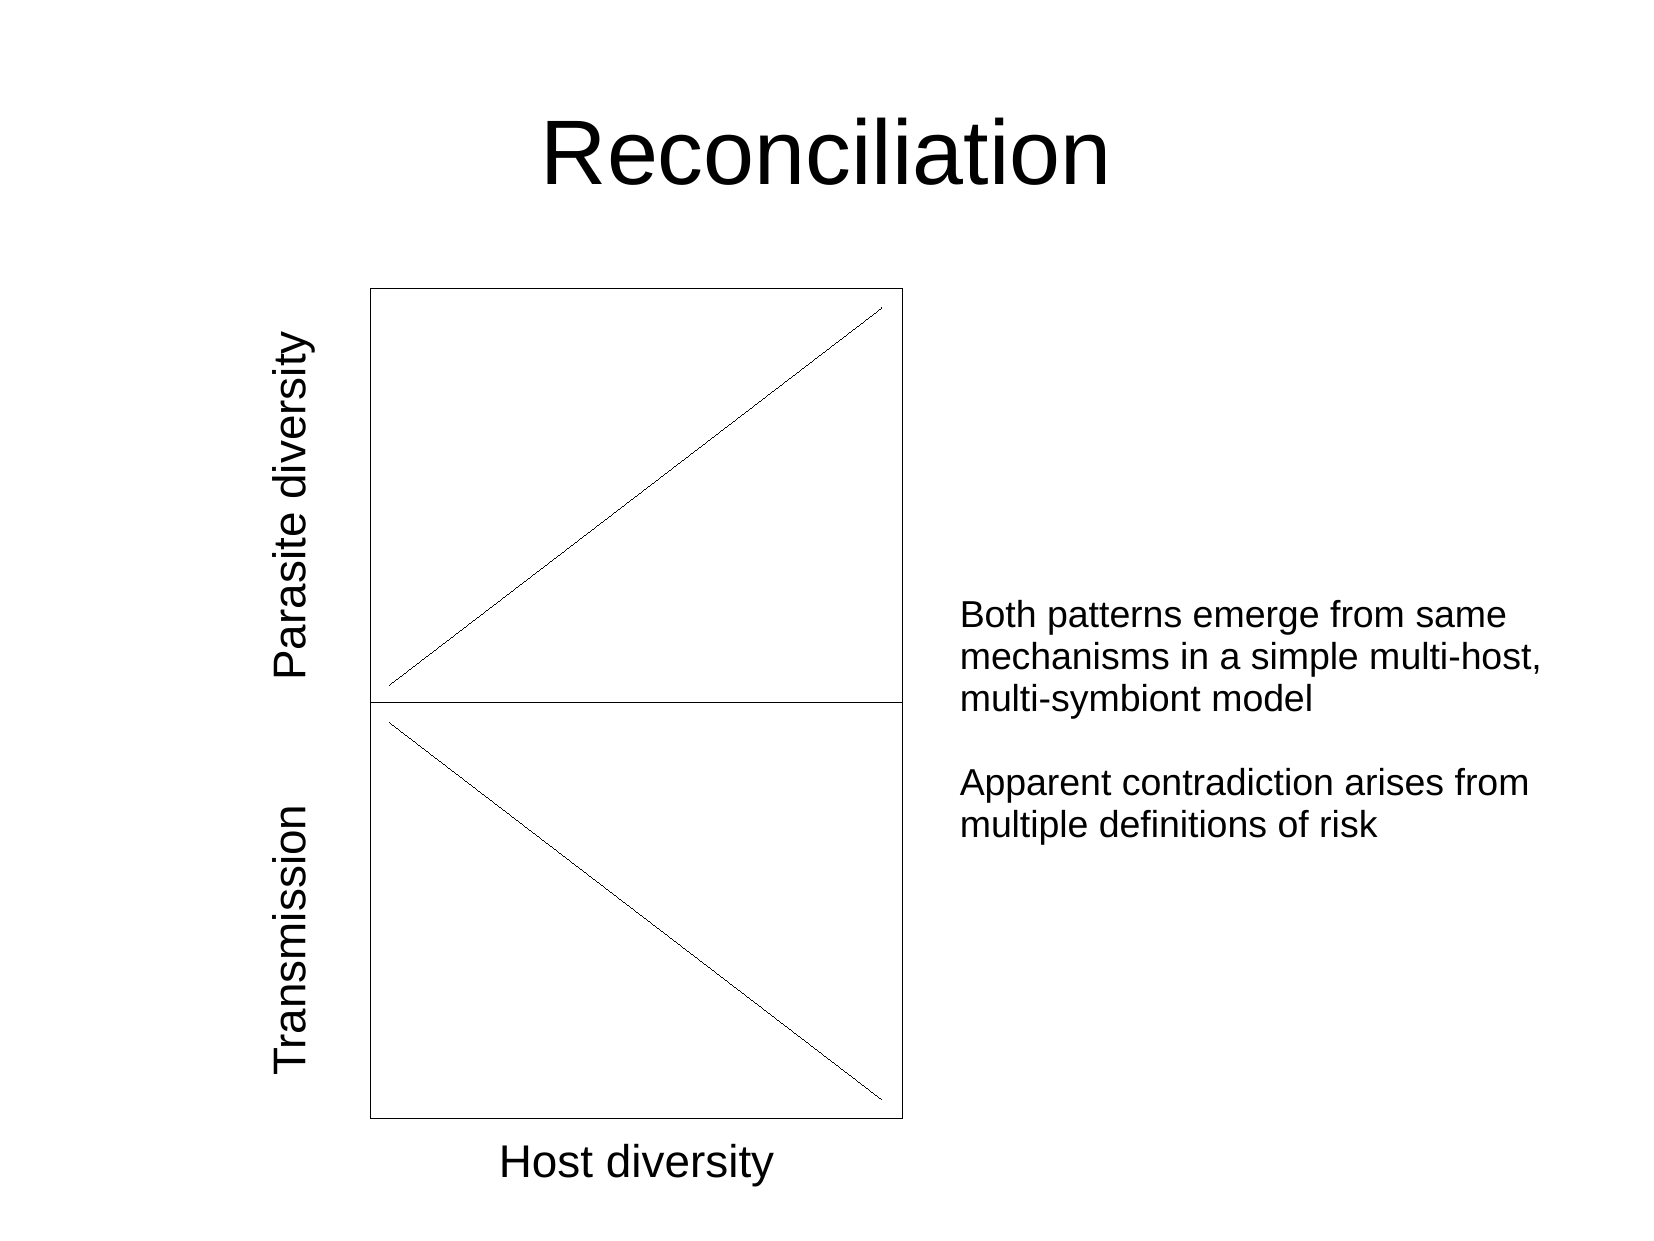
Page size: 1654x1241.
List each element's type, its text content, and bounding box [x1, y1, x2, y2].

text_box Host diversity [370, 1128, 903, 1210]
text_box Transmission [256, 738, 337, 1142]
text_box Parasite diversity [256, 240, 337, 738]
text_box Both patterns emerge from same mechanisms in a simple multi-host, multi-symbiont model Apparent contradiction arises from multiple definitions of risk [945, 586, 1606, 925]
text_box [370, 288, 903, 1119]
title Reconciliation [82, 49, 1571, 257]
